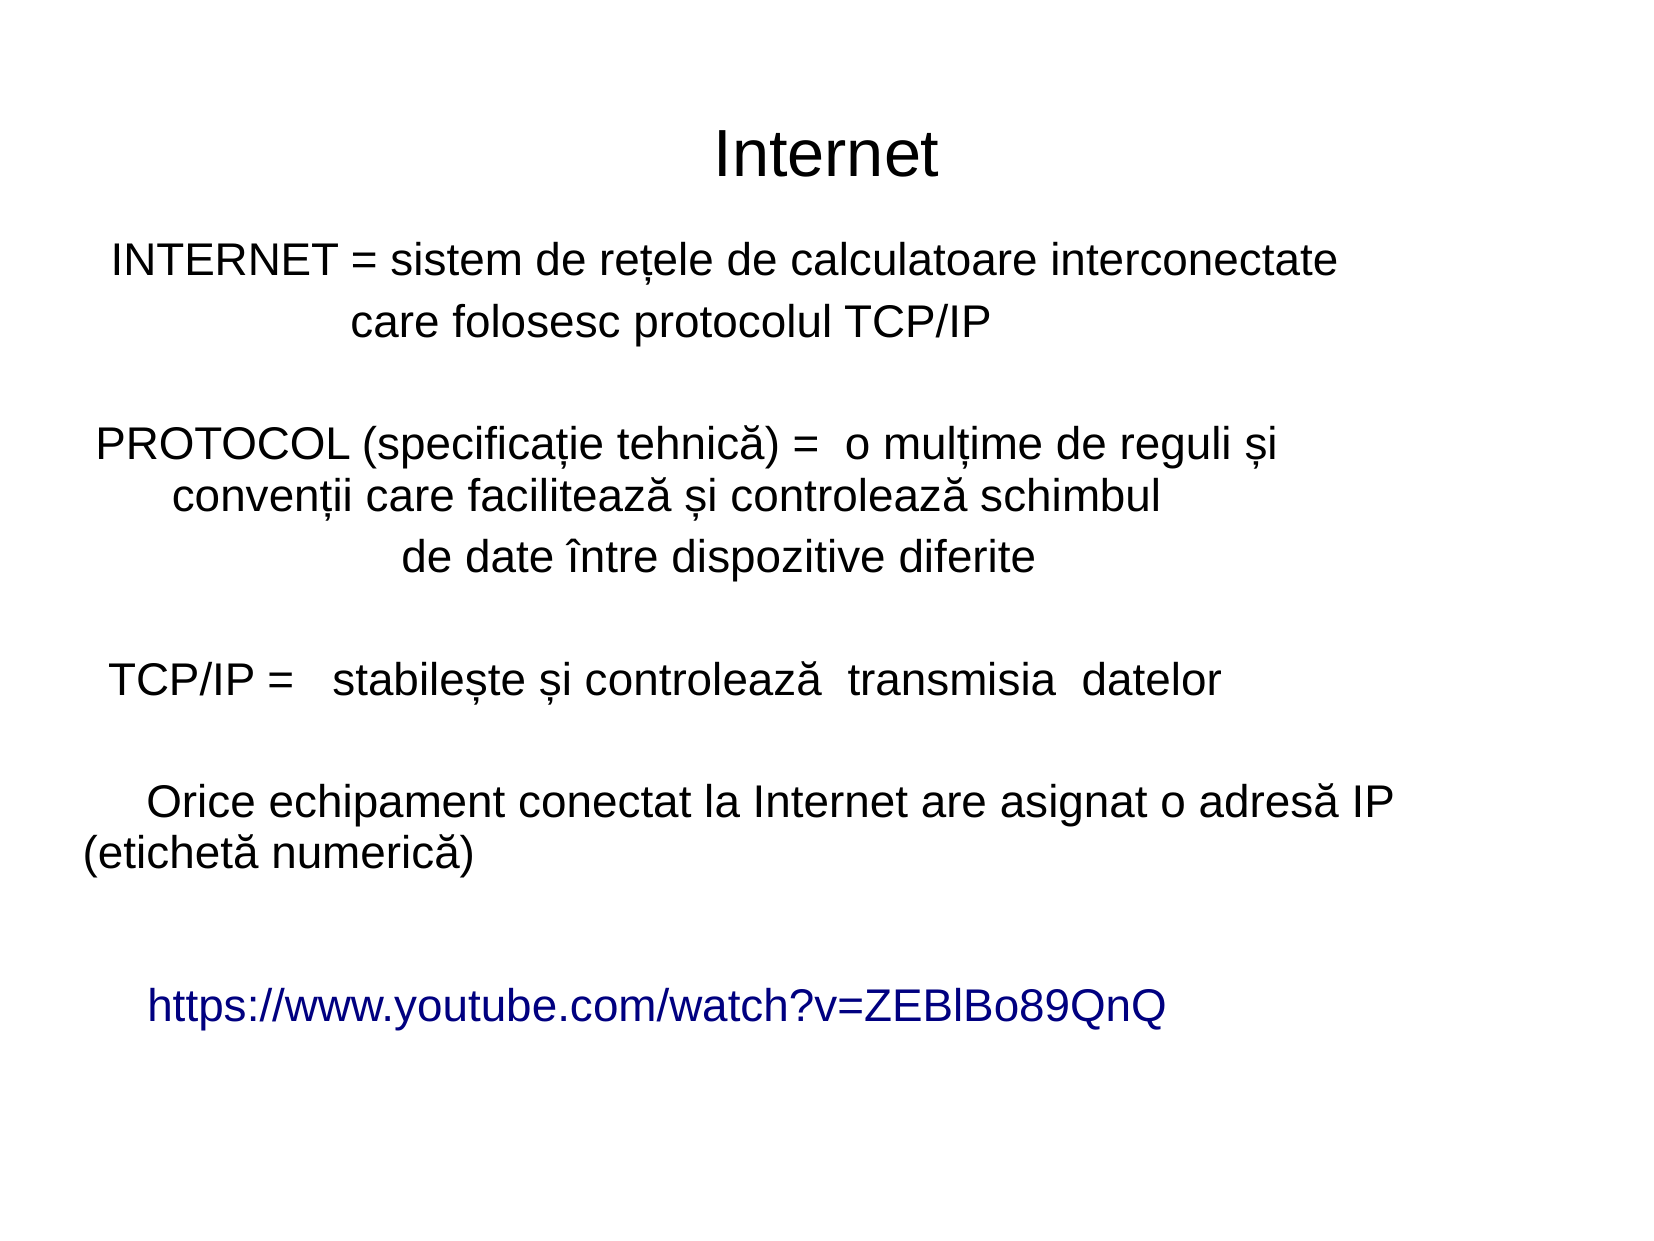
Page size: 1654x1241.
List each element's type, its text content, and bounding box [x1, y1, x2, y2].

subtitle INTERNET = sistem de rețele de calculatoare interconectate care folosesc protocolul TCP/IP PROTOCOL (specificație tehnică) = o mulțime de reguli și convenții care facilitează și controlează schimbul de date între dispozitive diferite TCP/IP = stabilește și controlează transmisia datelor Orice echipament conectat la Internet are asignat o adresă IP (etichetă numerică) [82, 164, 1571, 1194]
text_box https://www.youtube.com/watch?v=ZEBlBo89QnQ [132, 972, 1229, 1043]
title Internet [82, 49, 1571, 164]
